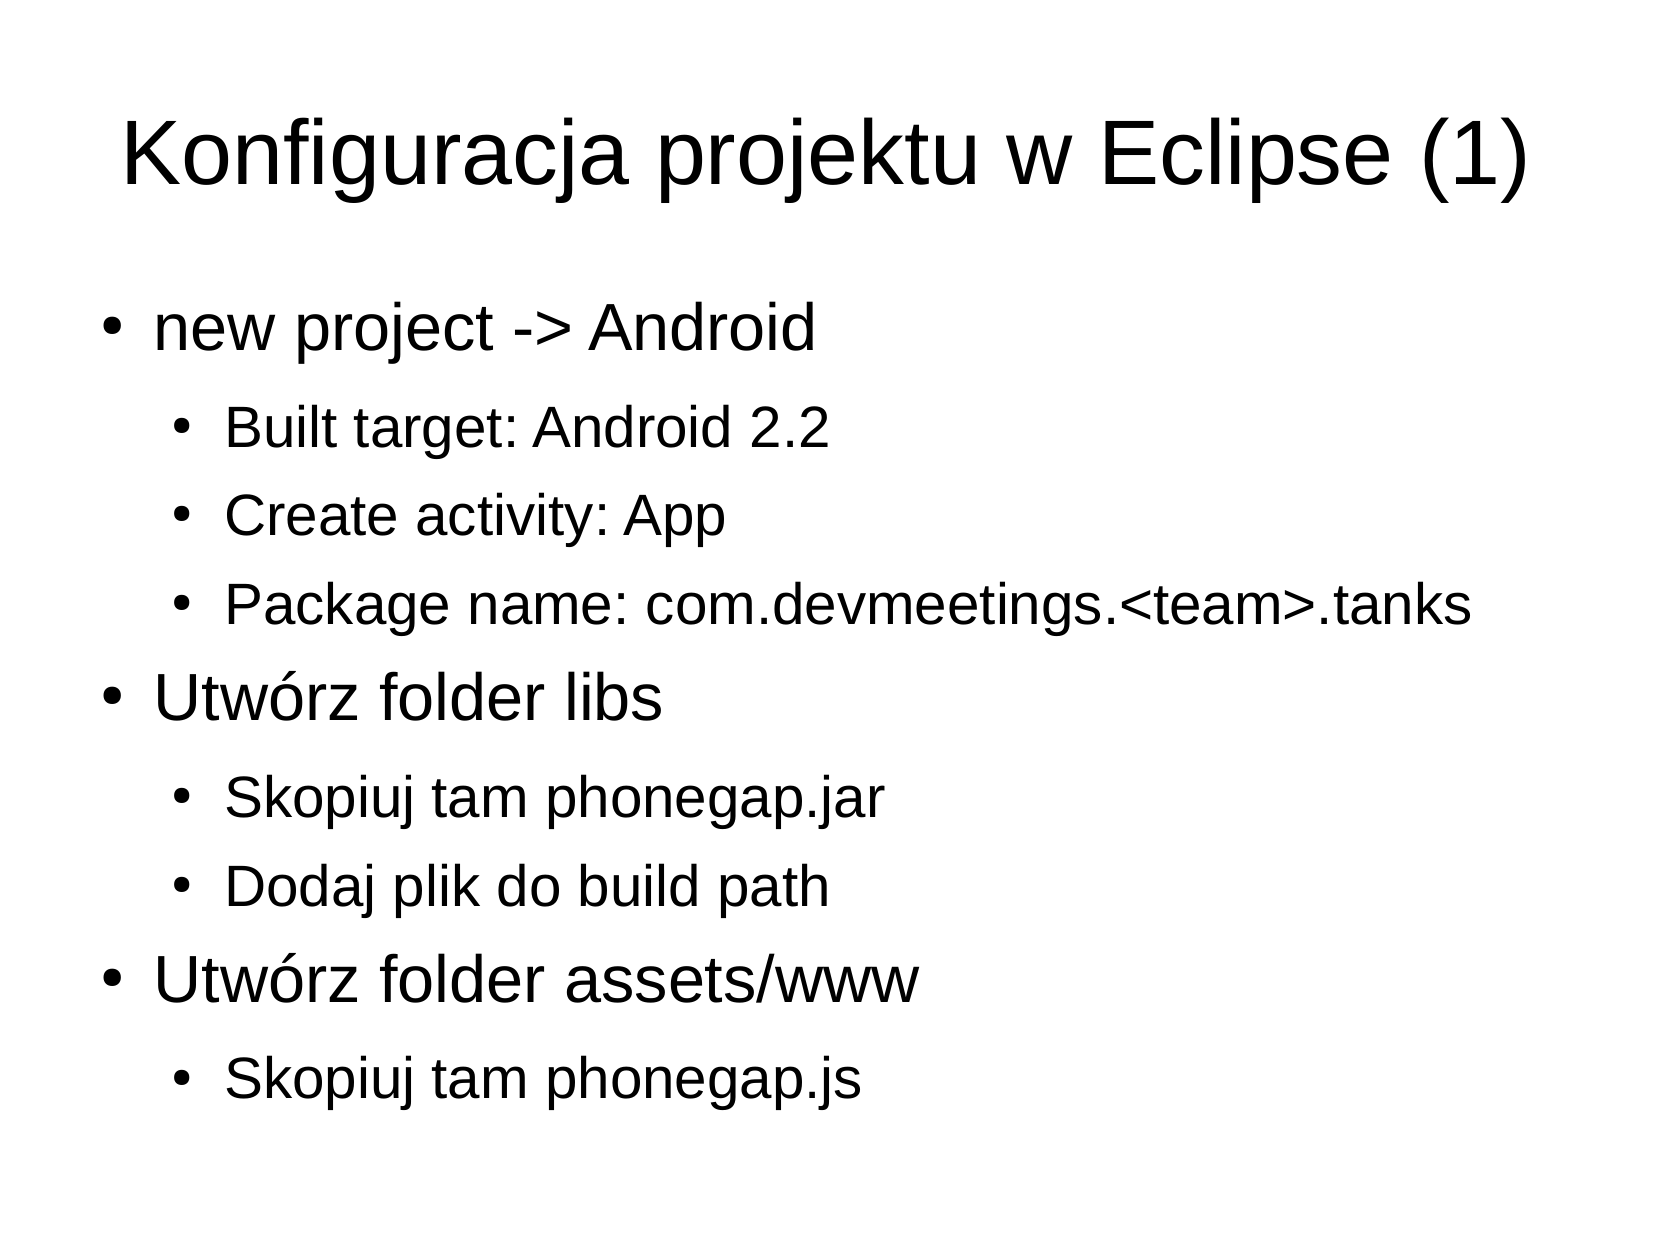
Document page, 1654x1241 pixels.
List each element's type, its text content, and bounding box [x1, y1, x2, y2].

list new project -> Android Built target: Android 2.2 Create activity: App Package name: com.devmeetings.<team>.tanks Utwórz folder libs Skopiuj tam phonegap.jar Dodaj plik do build path Utwórz folder assets/www Skopiuj tam phonegap.js [82, 290, 1571, 1109]
title Konfiguracja projektu w Eclipse (1) [82, 49, 1571, 257]
